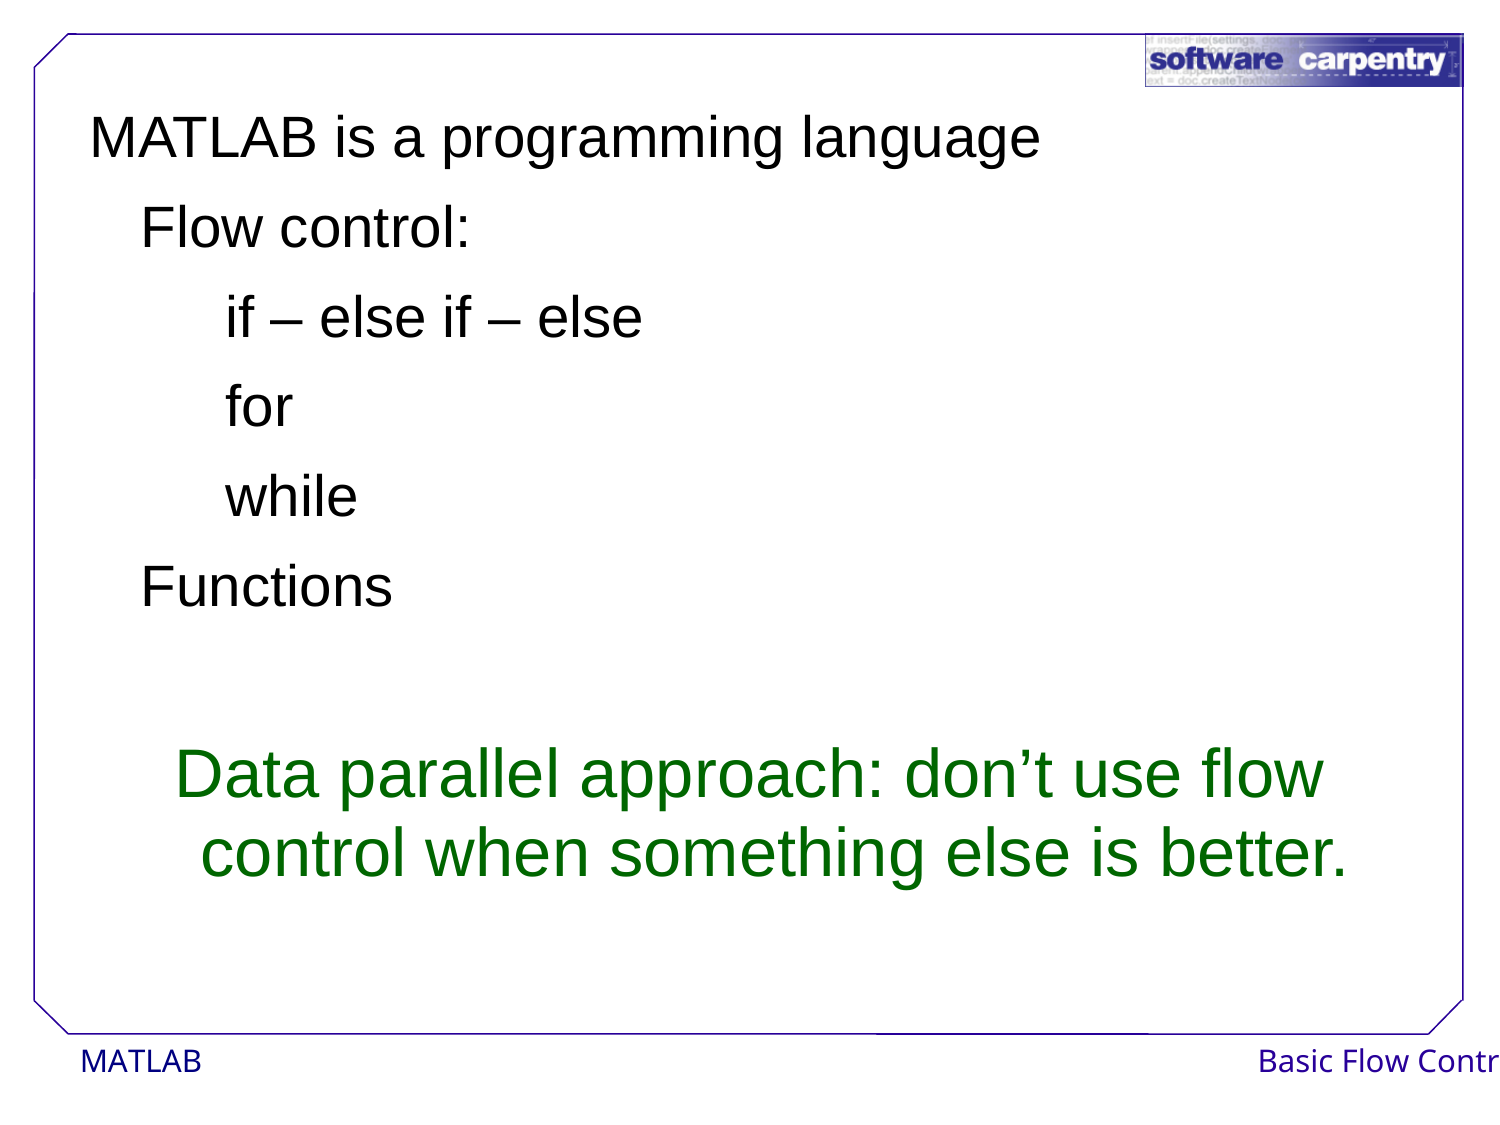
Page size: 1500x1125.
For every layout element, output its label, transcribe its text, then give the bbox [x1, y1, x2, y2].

list MATLAB is a programming language Flow control: if – else if – else for while Functions Data parallel approach: don’t use flow control when something else is better. [75, 99, 1426, 1013]
picture [1145, 33, 1464, 87]
